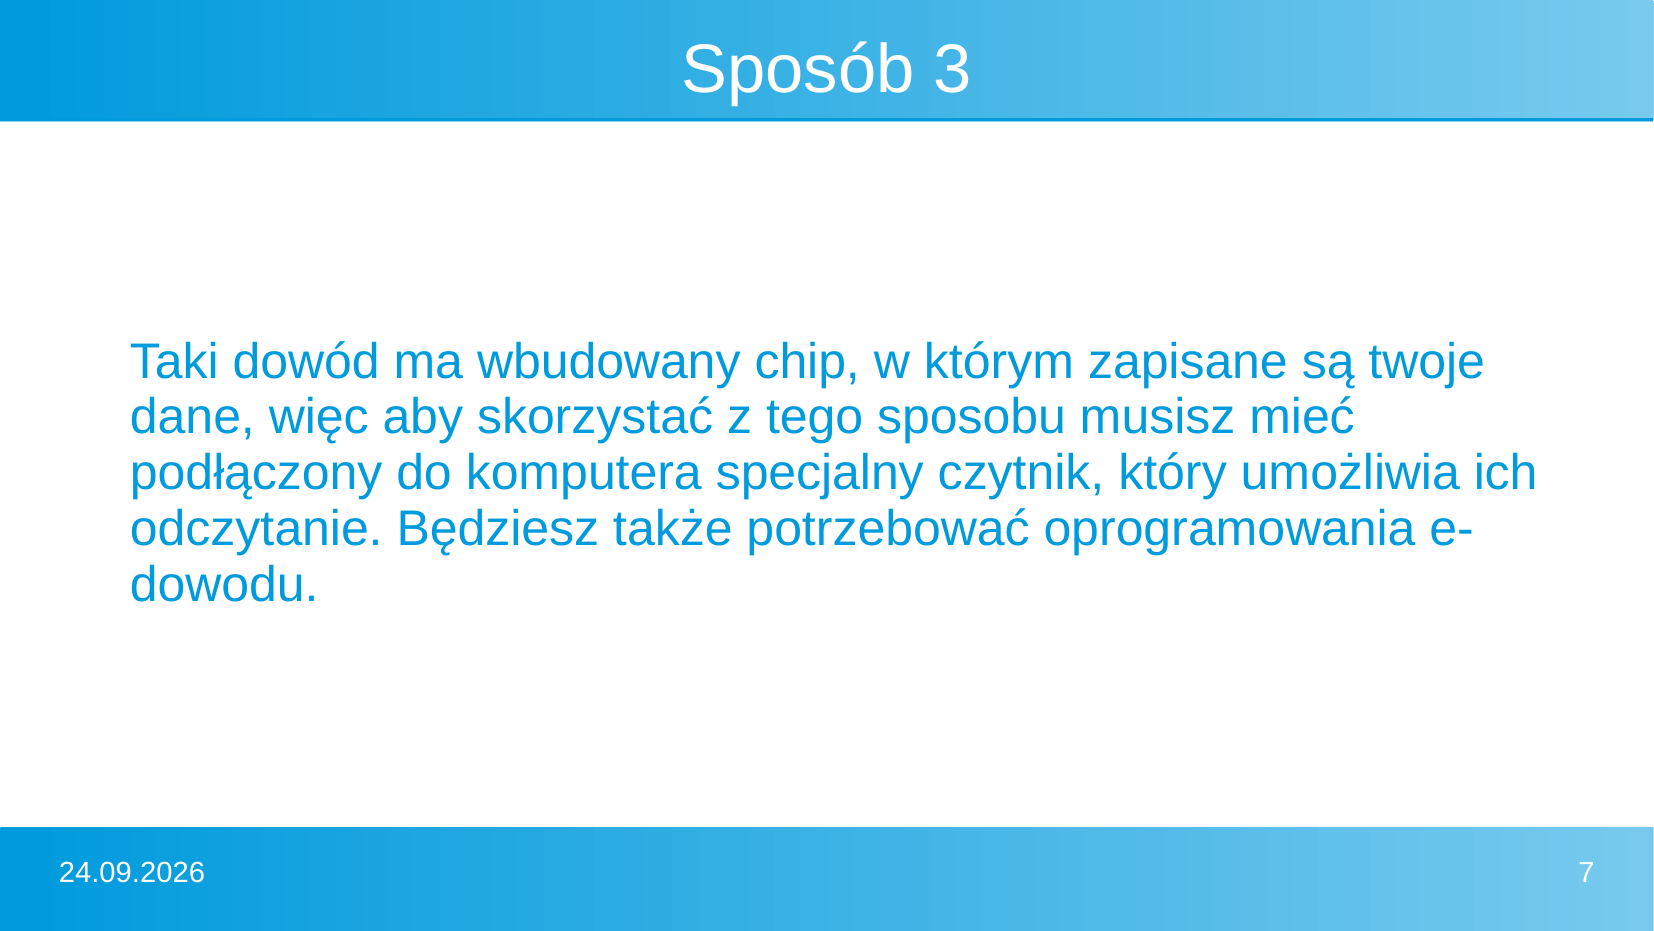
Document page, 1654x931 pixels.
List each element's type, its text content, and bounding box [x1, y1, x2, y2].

list Taki dowód ma wbudowany chip, w którym zapisane są twoje dane, więc aby skorzystać z tego sposobu musisz mieć podłączony do komputera specjalny czytnik, który umożliwia ich odczytanie. Będziesz także potrzebować oprogramowania e-dowodu. [59, 177, 1595, 768]
title Sposób 3 [59, 29, 1595, 108]
